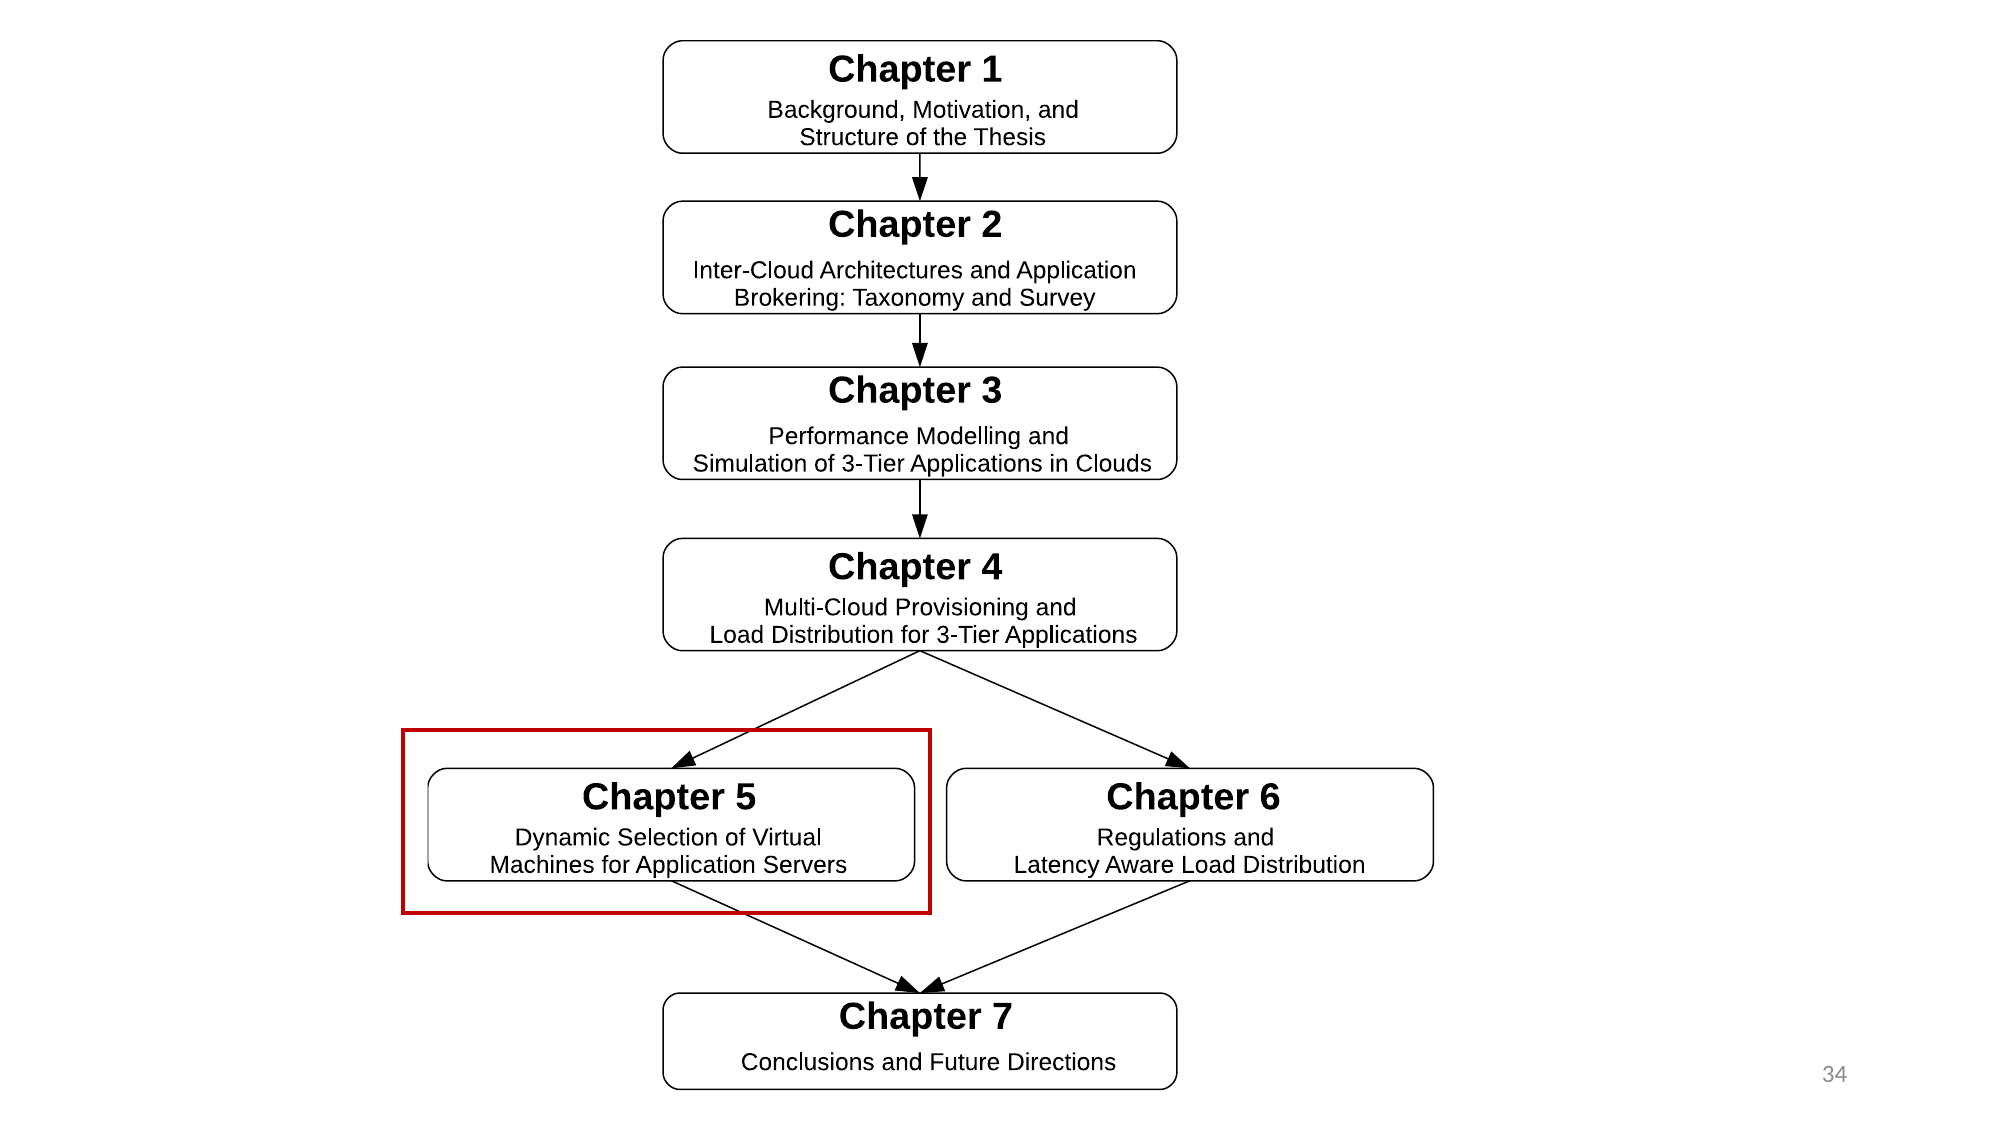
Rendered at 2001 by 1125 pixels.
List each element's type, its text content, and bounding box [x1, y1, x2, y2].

picture [427, 40, 1439, 1095]
picture [427, 732, 928, 911]
slide_number <number> [1412, 1042, 1863, 1103]
